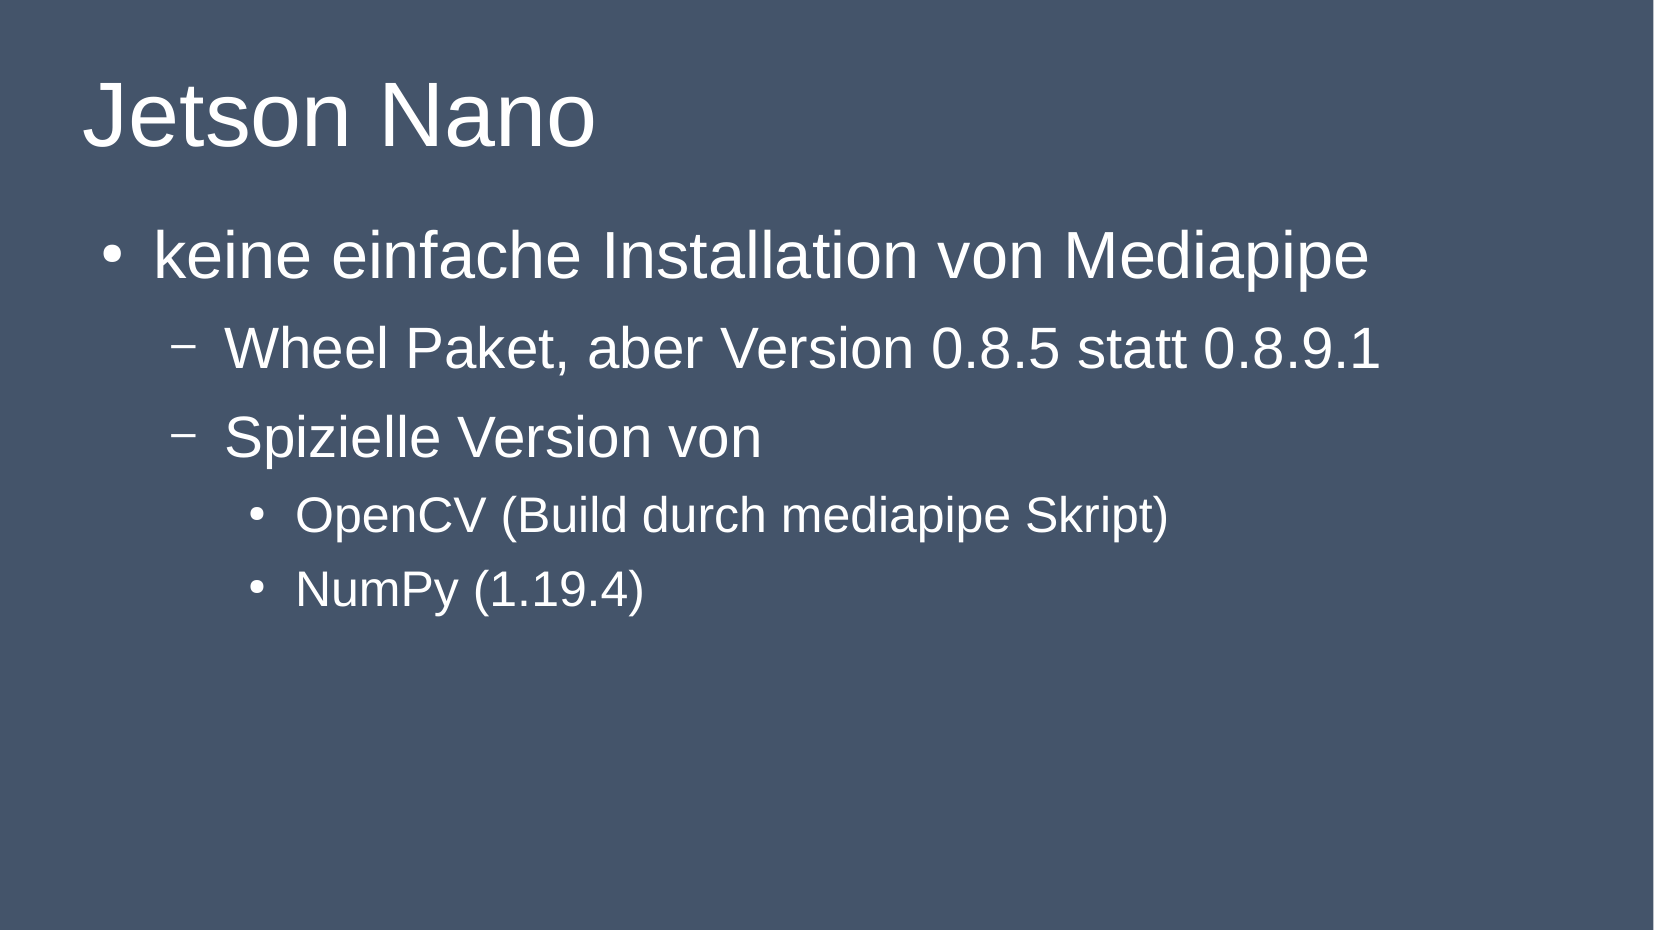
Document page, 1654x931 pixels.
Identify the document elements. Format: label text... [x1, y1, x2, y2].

title Jetson Nano [82, 37, 1571, 193]
list keine einfache Installation von Mediapipe Wheel Paket, aber Version 0.8.5 statt 0.8.9.1 Spizielle Version von OpenCV (Build durch mediapipe Skript) NumPy (1.19.4) [82, 217, 1571, 758]
